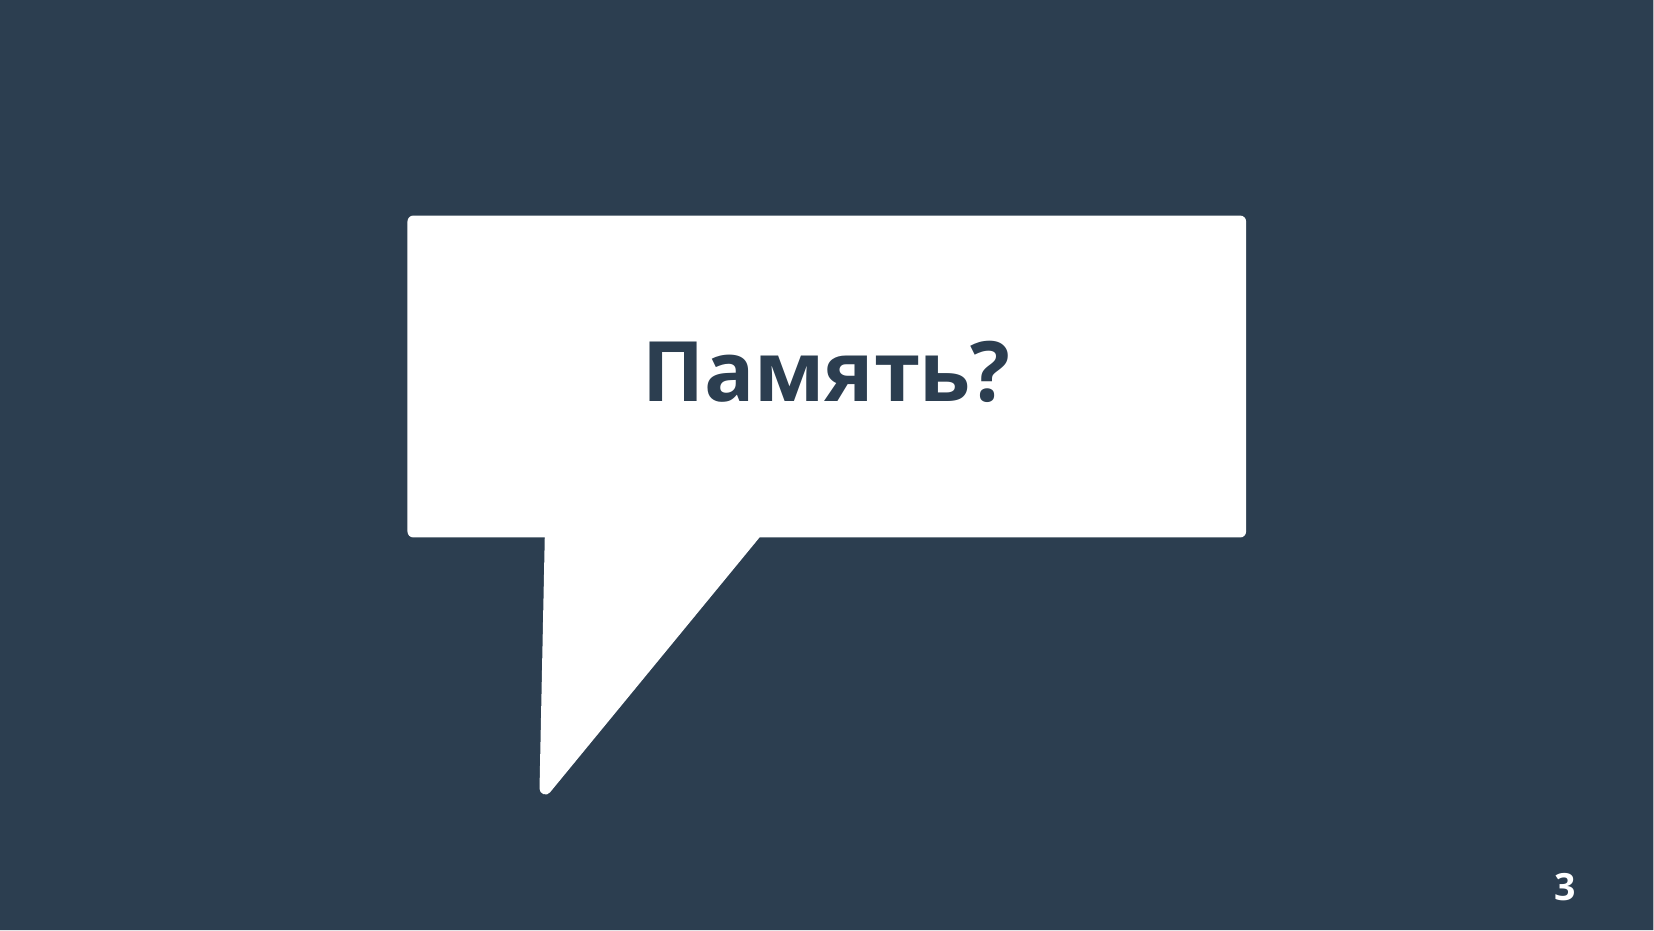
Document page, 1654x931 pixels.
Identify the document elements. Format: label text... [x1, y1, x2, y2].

title Память? [442, 236, 1211, 502]
